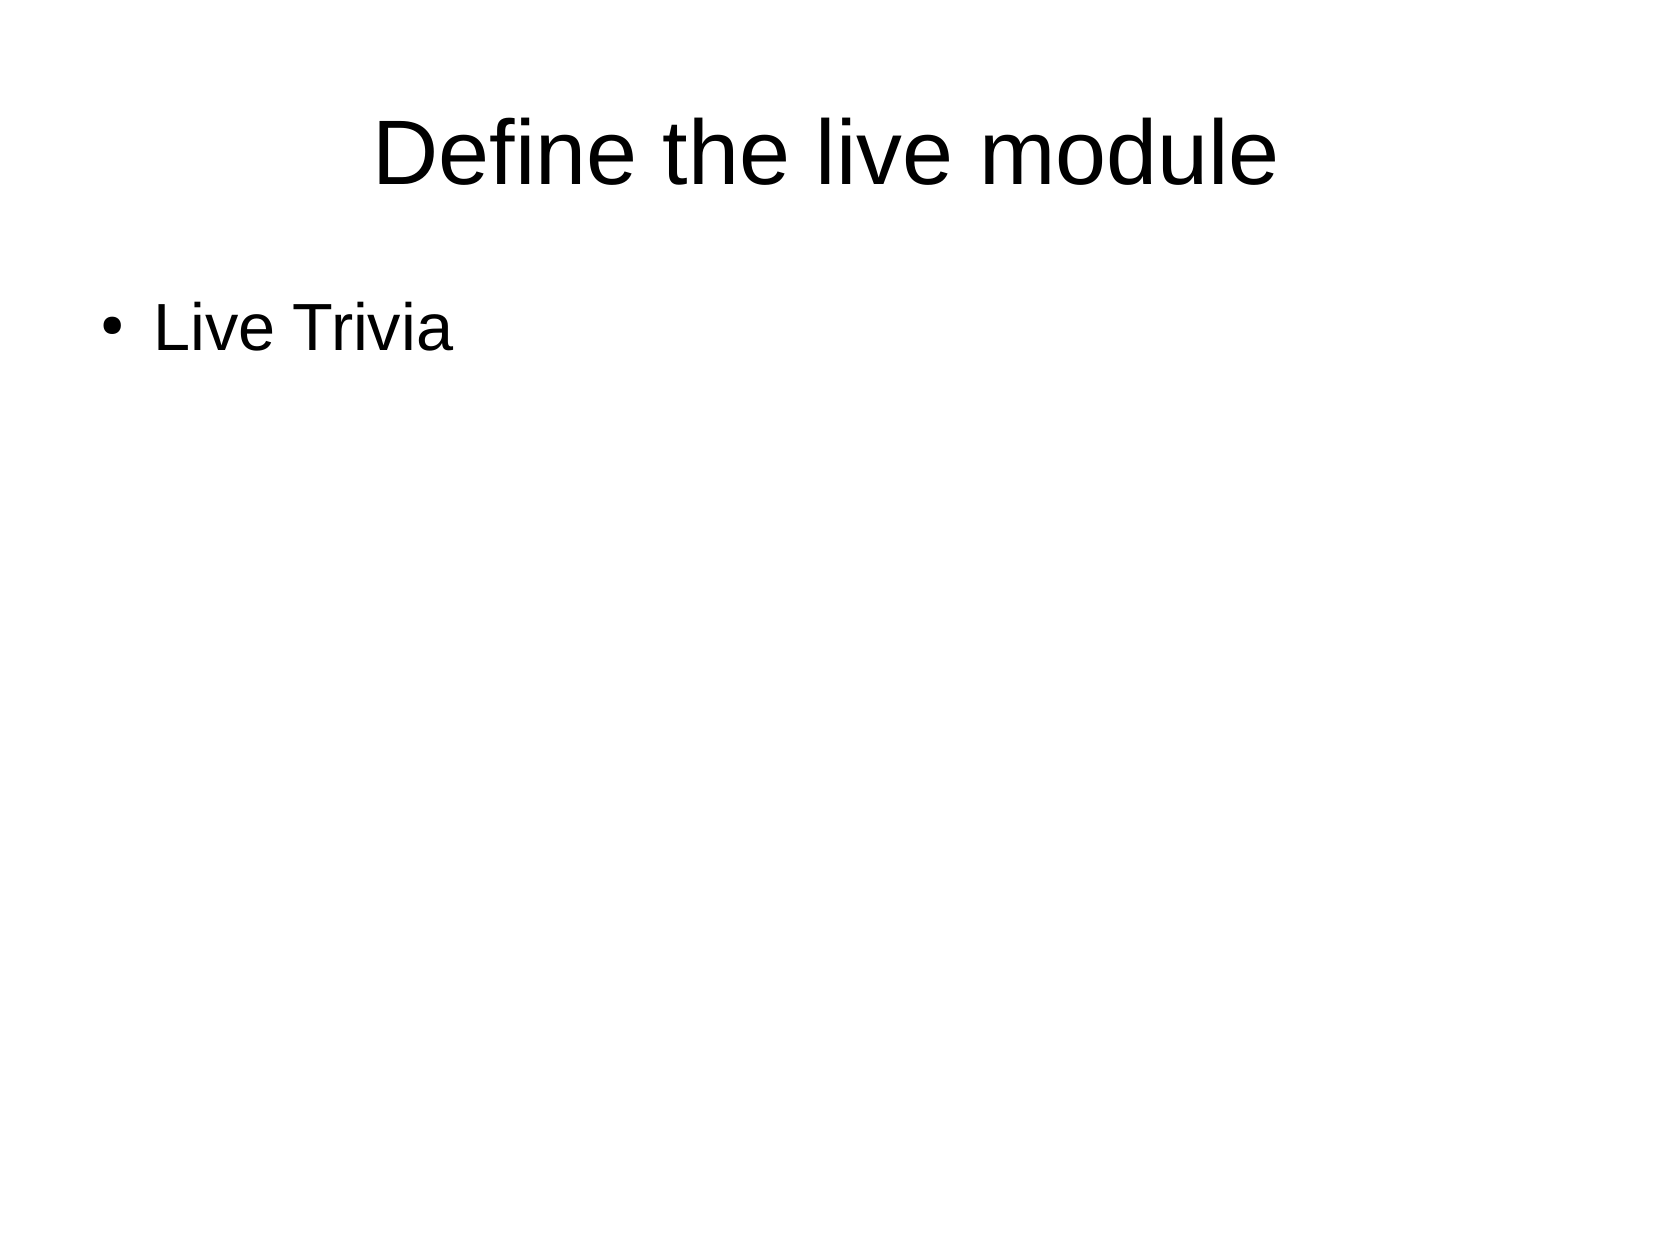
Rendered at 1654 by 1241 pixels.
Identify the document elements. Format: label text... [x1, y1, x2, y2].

list Live Trivia [82, 290, 1571, 1010]
title Define the live module [82, 49, 1571, 257]
